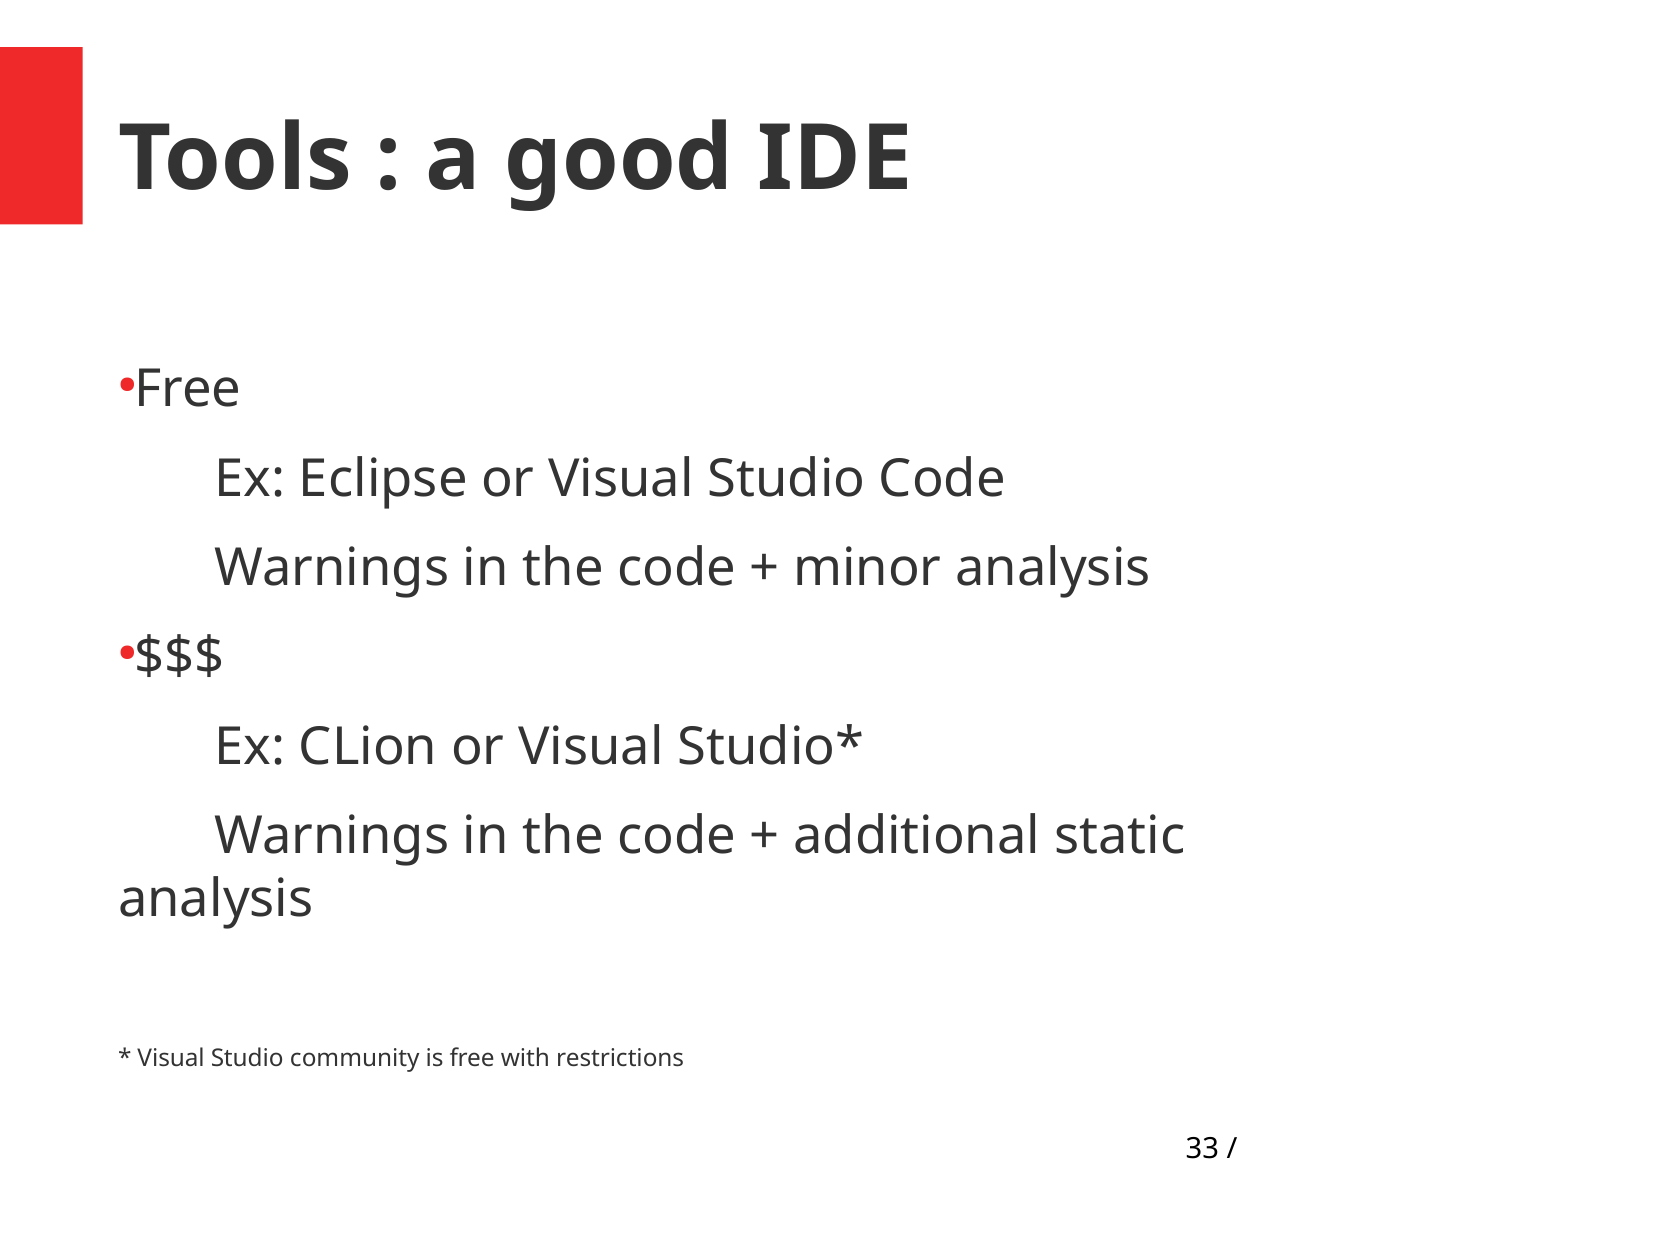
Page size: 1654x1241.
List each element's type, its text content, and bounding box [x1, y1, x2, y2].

title Tools : a good IDE [118, 49, 1571, 257]
text_box / [1185, 1129, 1571, 1216]
list Free Ex: Eclipse or Visual Studio Code Warnings in the code + minor analysis $$$ Ex: CLion or Visual Studio* Warnings in the code + additional static analysis * Visual Studio community is free with restrictions [118, 354, 1536, 1074]
